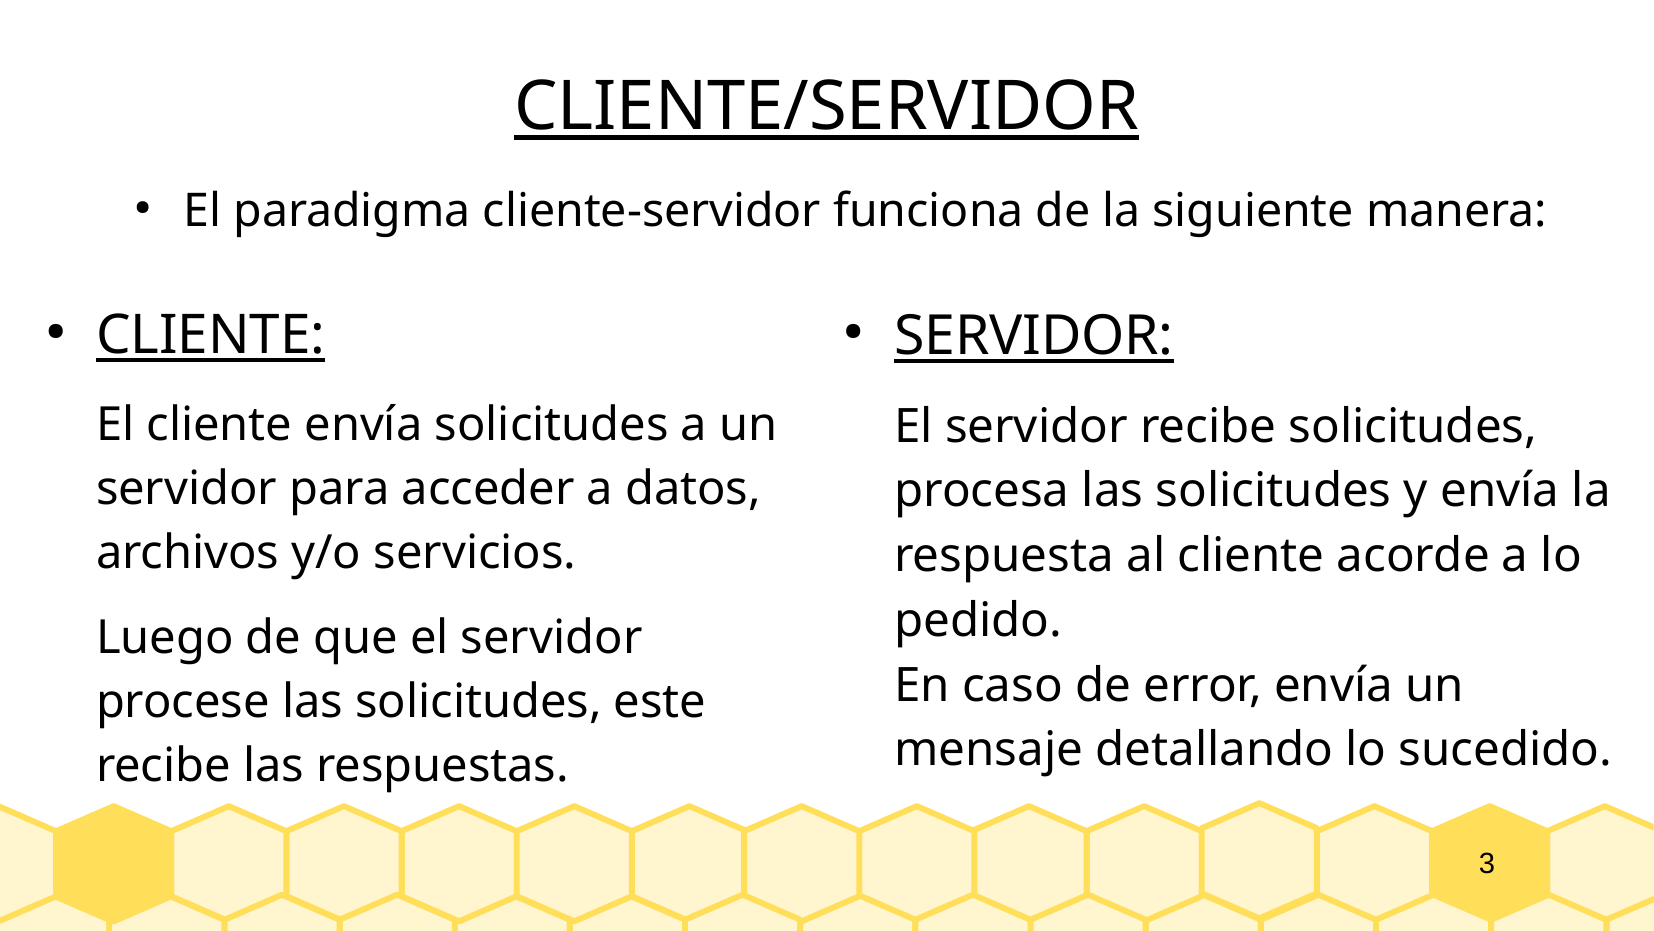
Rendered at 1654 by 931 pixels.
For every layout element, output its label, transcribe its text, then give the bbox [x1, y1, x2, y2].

list El paradigma cliente-servidor funciona de la siguiente manera: [118, 177, 1595, 295]
title CLIENTE/SERVIDOR [88, 29, 1565, 178]
list CLIENTE: El cliente envía solicitudes a un servidor para acceder a datos, archivos y/o servicios. Luego de que el servidor procese las solicitudes, este recibe las respuestas. [29, 295, 826, 798]
list SERVIDOR: El servidor recibe solicitudes, procesa las solicitudes y envía la respuesta al cliente acorde a lo pedido. En caso de error, envía un mensaje detallando lo sucedido. [826, 295, 1625, 827]
